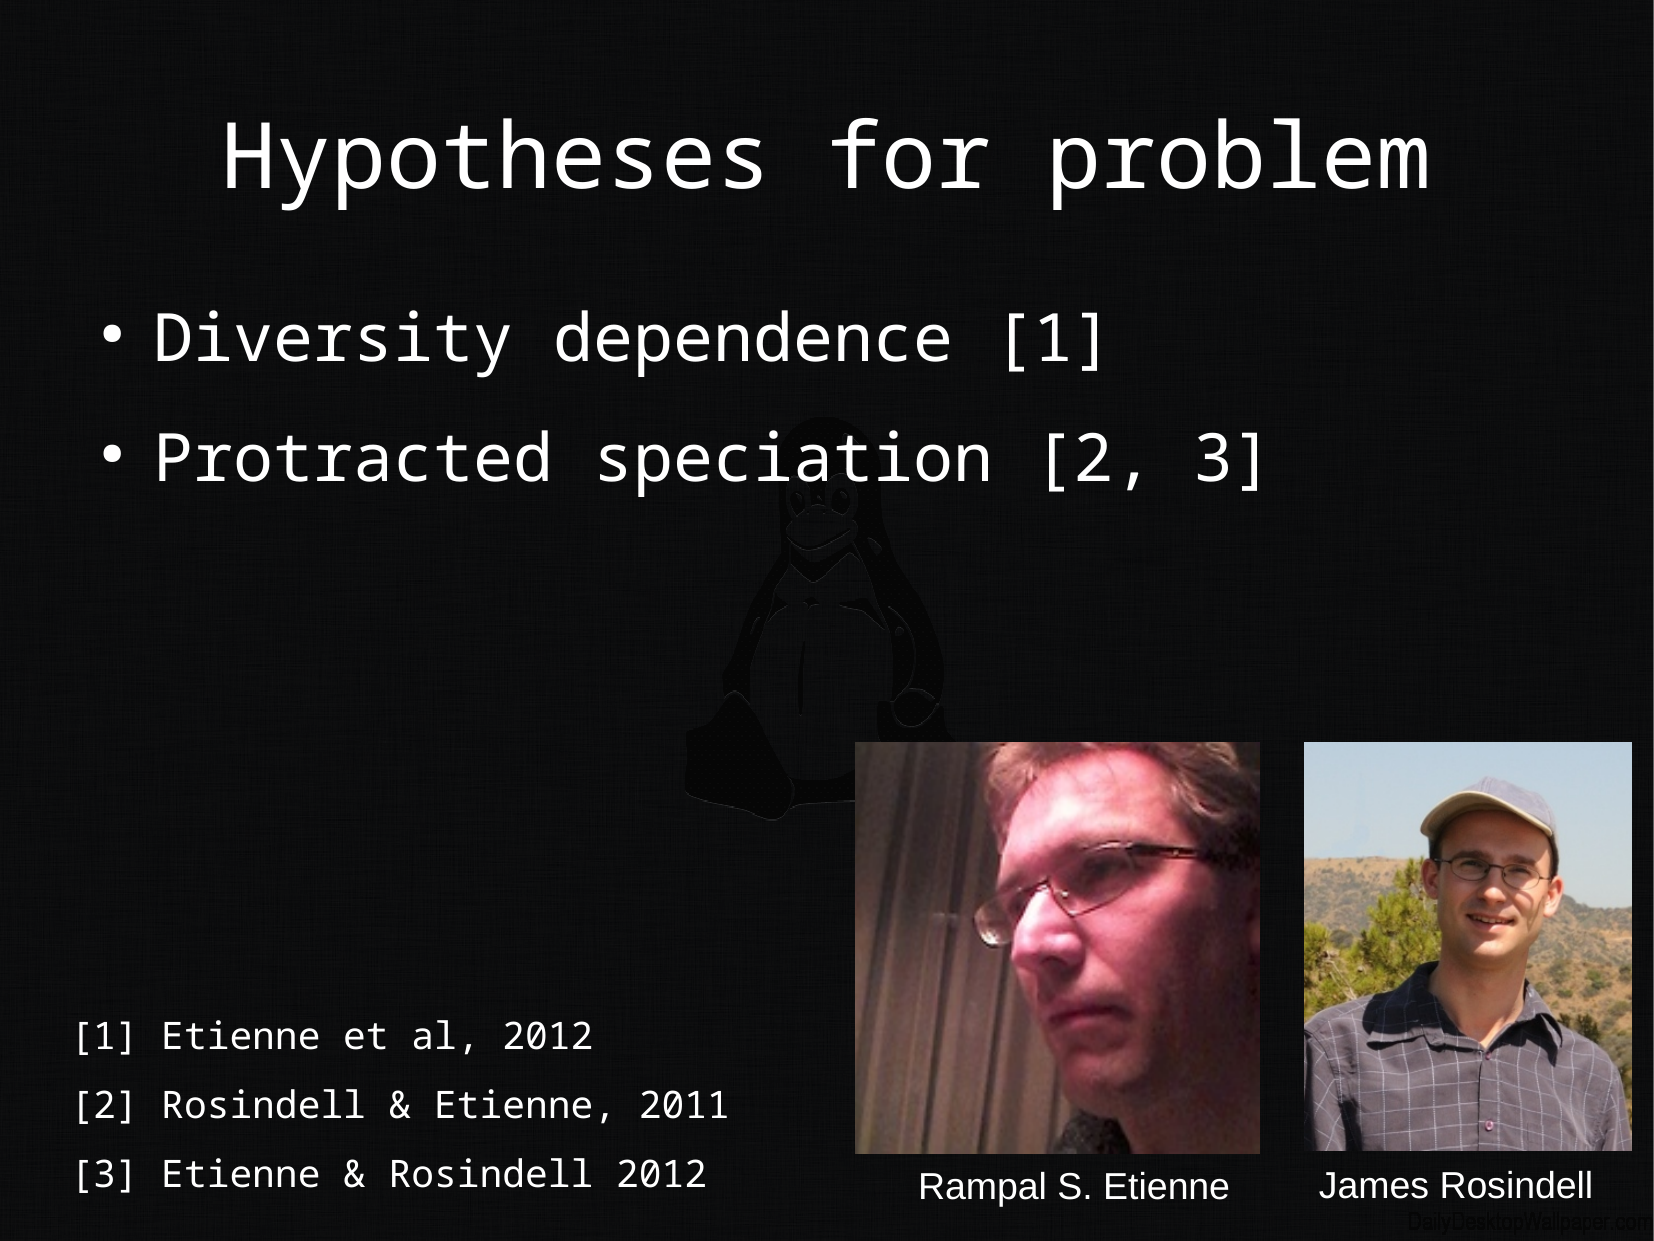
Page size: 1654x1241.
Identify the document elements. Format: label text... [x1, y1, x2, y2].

text_box James Rosindell [1304, 1157, 1609, 1215]
picture [0, 0, 1654, 1241]
list Diversity dependence [1] Protracted speciation [2, 3] [82, 290, 1571, 1009]
list [1] Etienne et al, 2012 [2] Rosindell & Etienne, 2011 [3] Etienne & Rosindell 2012 [30, 1009, 1576, 1200]
title Hypotheses for problem [82, 49, 1571, 257]
text_box Rampal S. Etienne [903, 1158, 1246, 1216]
